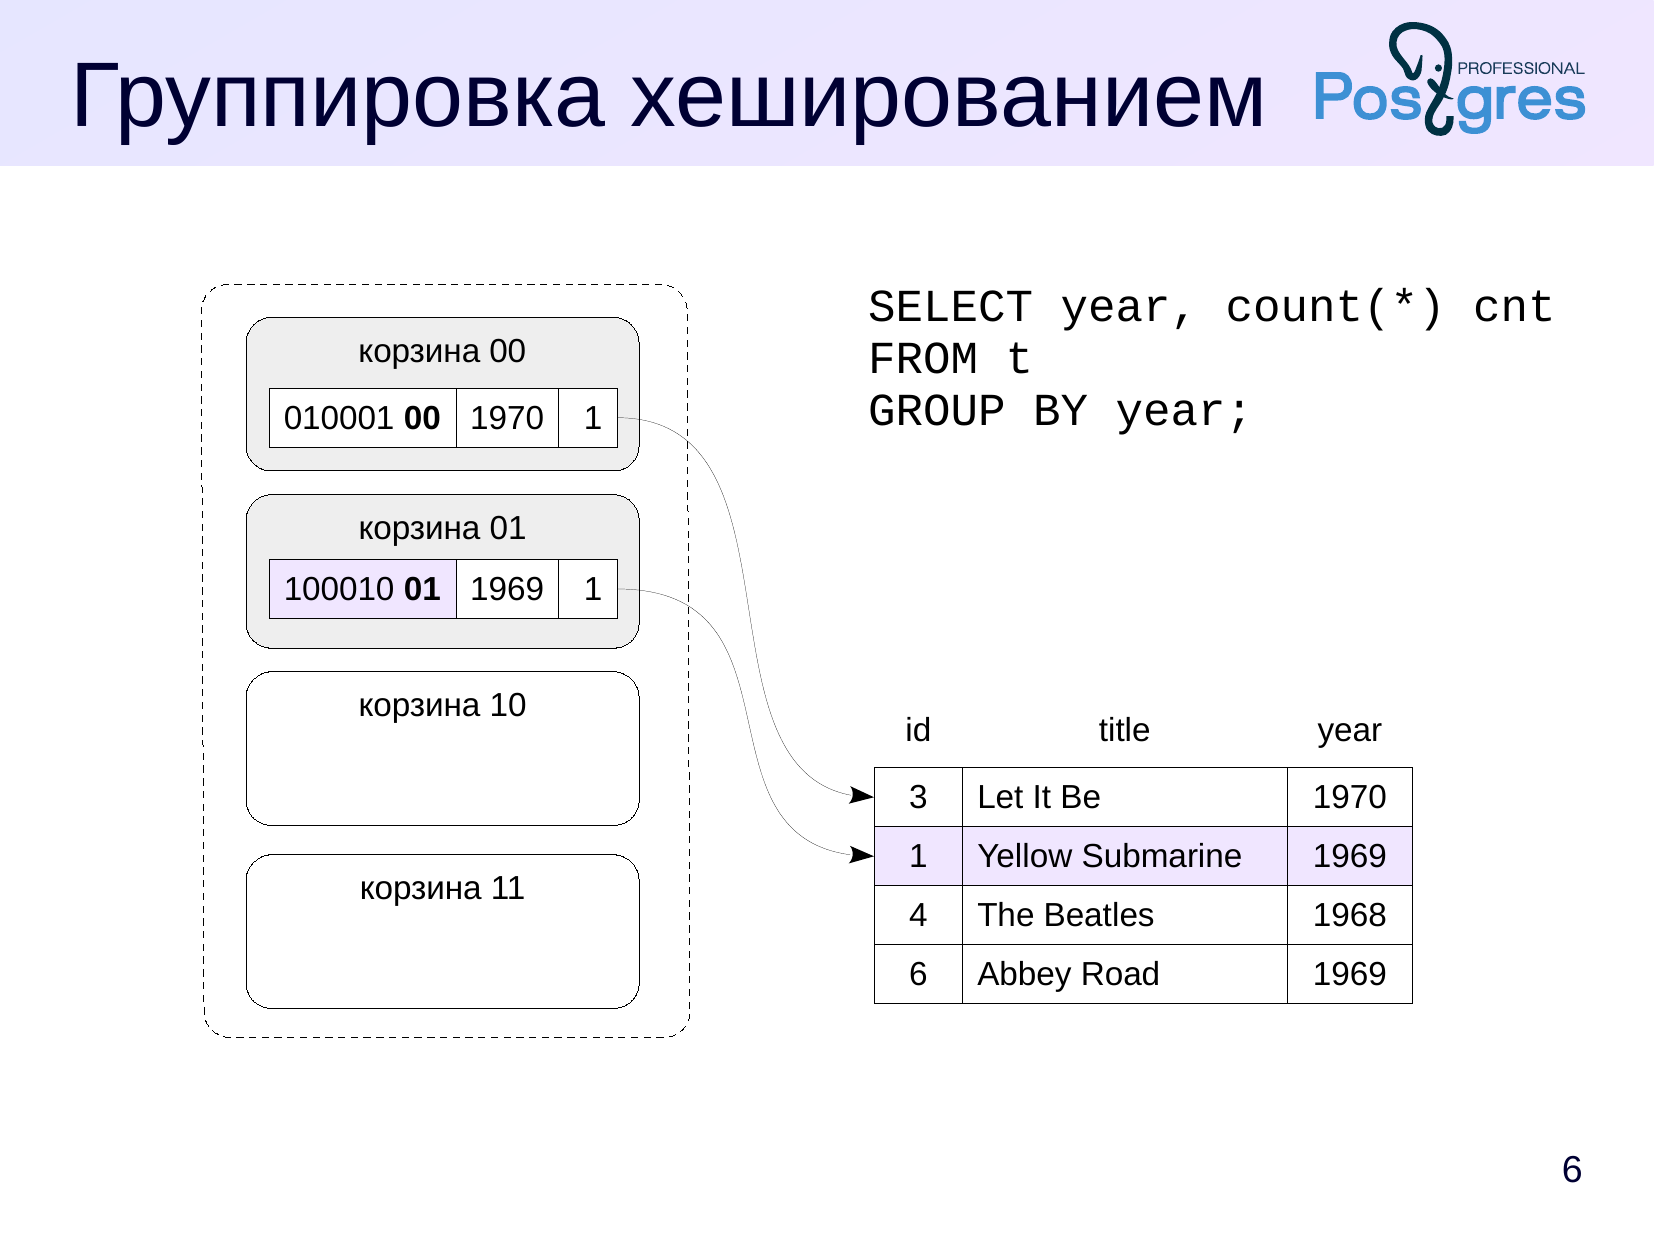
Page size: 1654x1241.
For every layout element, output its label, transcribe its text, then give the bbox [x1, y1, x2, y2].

text_box 010001 00 [269, 388, 457, 448]
text_box id [874, 708, 962, 752]
text_box корзина 10 [246, 671, 640, 826]
text_box Let It Be [962, 767, 1287, 827]
text_box [201, 284, 690, 1038]
list SELECT year, count(*) cnt FROM t GROUP BY year; [868, 283, 1651, 751]
text_box корзина 01 [246, 494, 640, 649]
text_box title [962, 708, 1287, 752]
text_box 1969 [456, 559, 559, 619]
text_box Abbey Road [962, 945, 1287, 1004]
text_box 1969 [1287, 827, 1413, 885]
text_box 1970 [1287, 767, 1413, 827]
text_box 1 [559, 388, 618, 448]
text_box 4 [874, 885, 962, 945]
text_box Yellow Submarine [962, 827, 1287, 885]
text_box The Beatles [962, 885, 1287, 945]
text_box year [1287, 708, 1413, 752]
text_box 1 [559, 559, 618, 619]
text_box 1 [874, 827, 962, 885]
text_box 1969 [1287, 945, 1413, 1004]
text_box 1968 [1287, 885, 1413, 945]
text_box 100010 01 [269, 559, 456, 619]
text_box 1970 [457, 388, 559, 448]
text_box 6 [874, 945, 962, 1004]
text_box корзина 00 [246, 317, 640, 471]
text_box 3 [874, 767, 962, 827]
title Группировка хешированием [70, 43, 1291, 249]
text_box корзина 11 [246, 854, 640, 1009]
